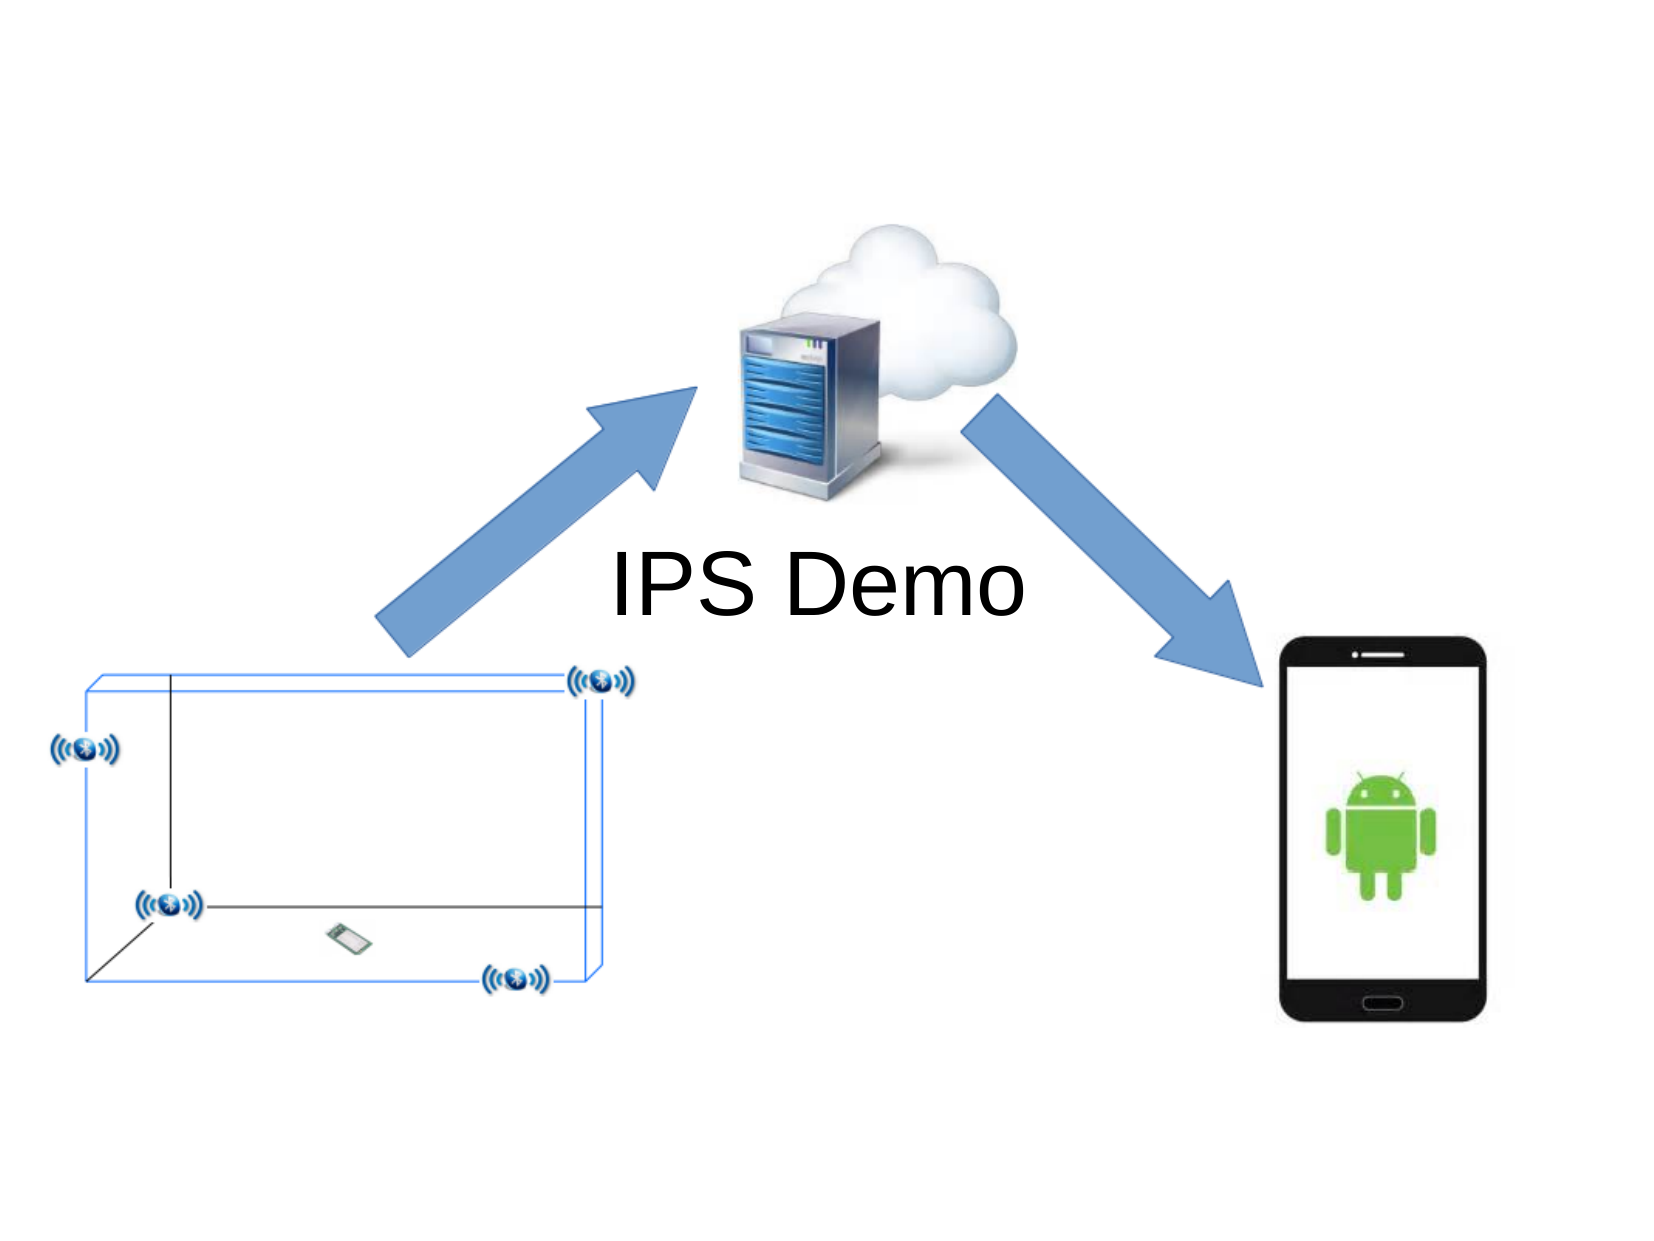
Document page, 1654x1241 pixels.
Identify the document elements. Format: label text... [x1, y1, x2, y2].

title IPS Demo [75, 480, 1564, 688]
picture [0, 178, 1654, 1111]
